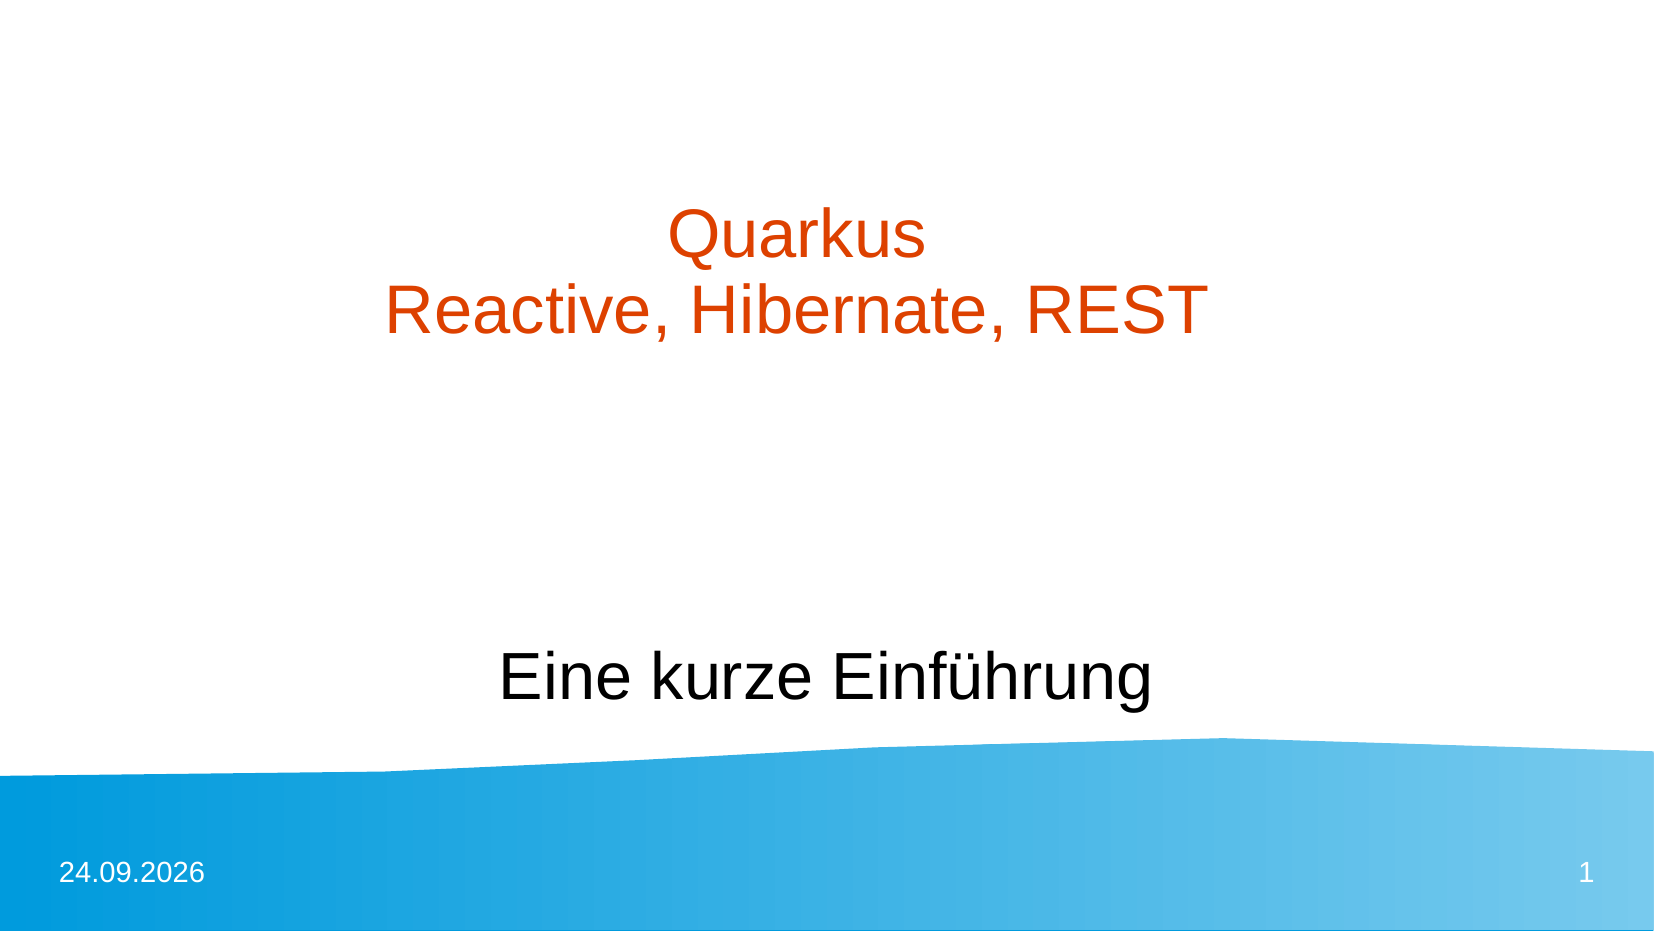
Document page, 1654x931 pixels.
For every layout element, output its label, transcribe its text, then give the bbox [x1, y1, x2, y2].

subtitle Eine kurze Einführung [88, 265, 1565, 931]
title Quarkus Reactive, Hibernate, REST [59, 129, 1536, 414]
